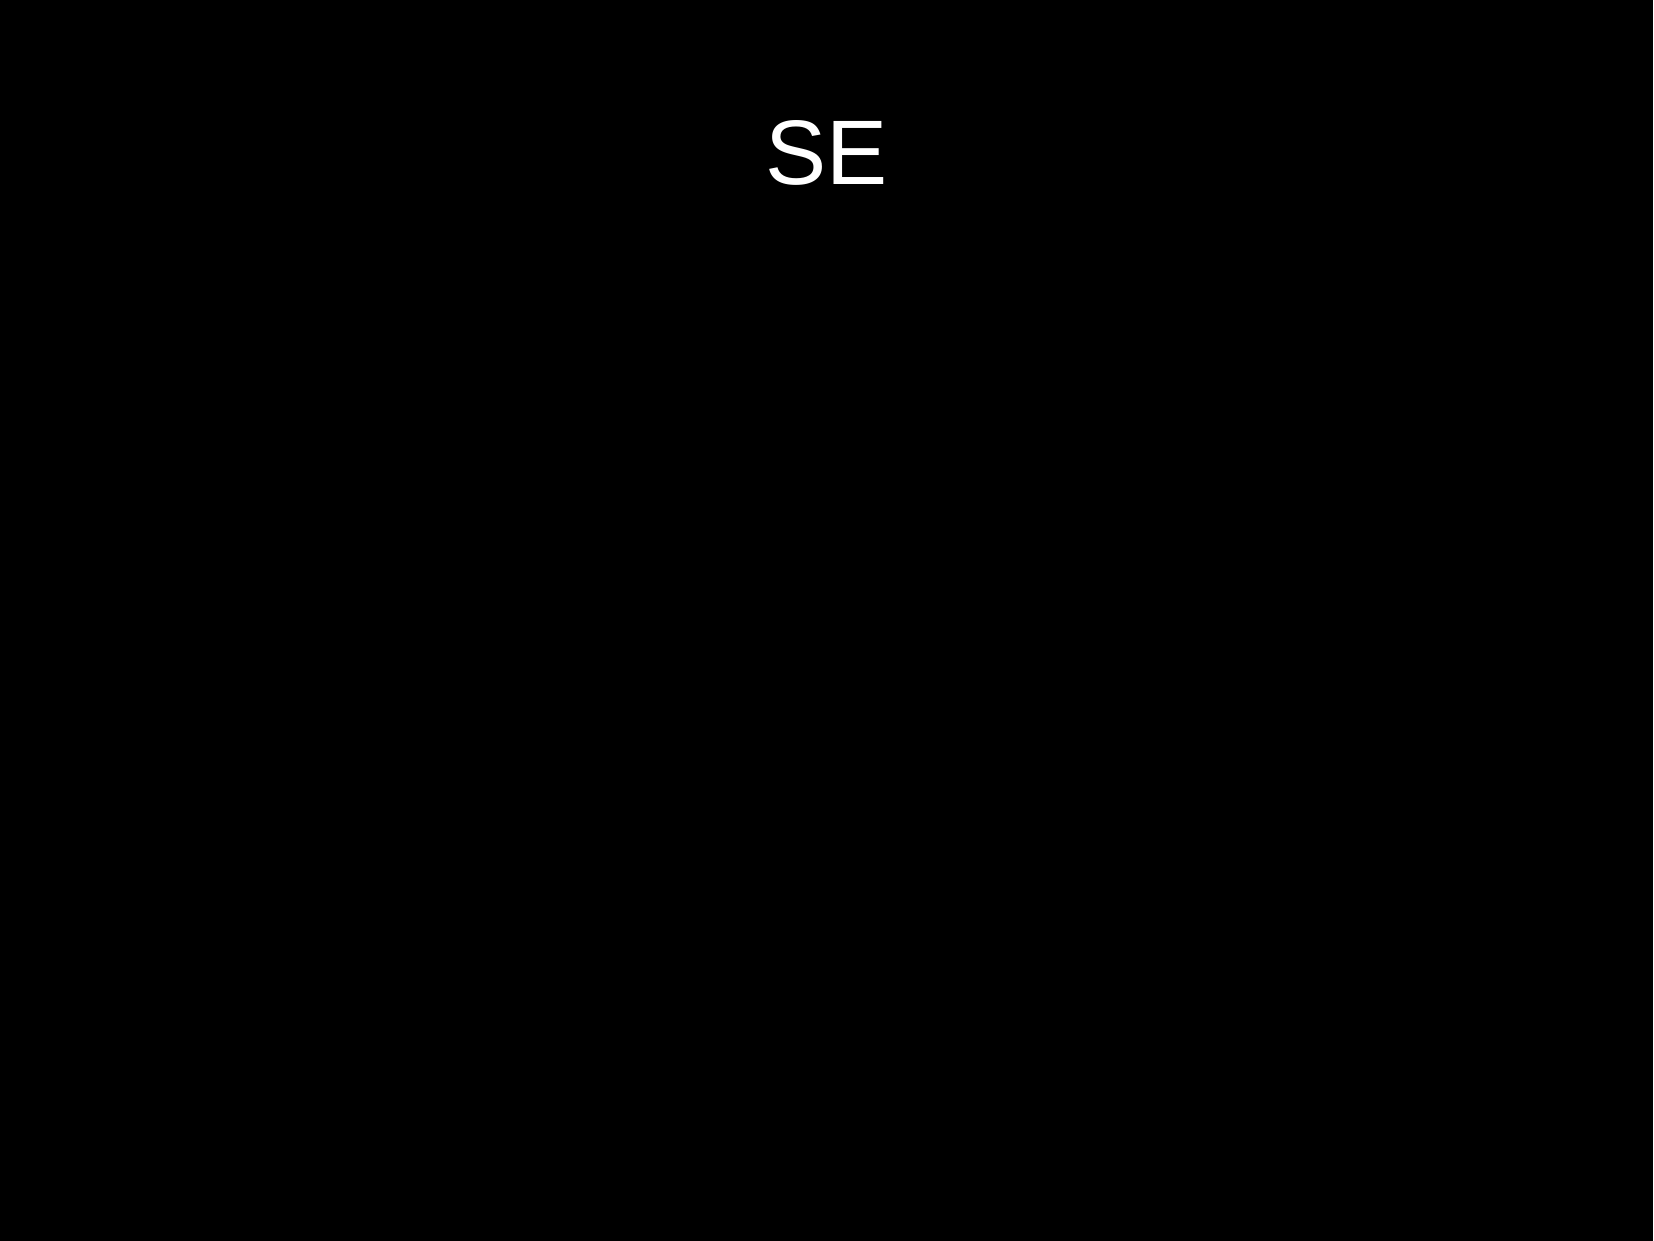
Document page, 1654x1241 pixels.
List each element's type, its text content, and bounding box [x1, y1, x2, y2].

title SE [82, 49, 1571, 257]
